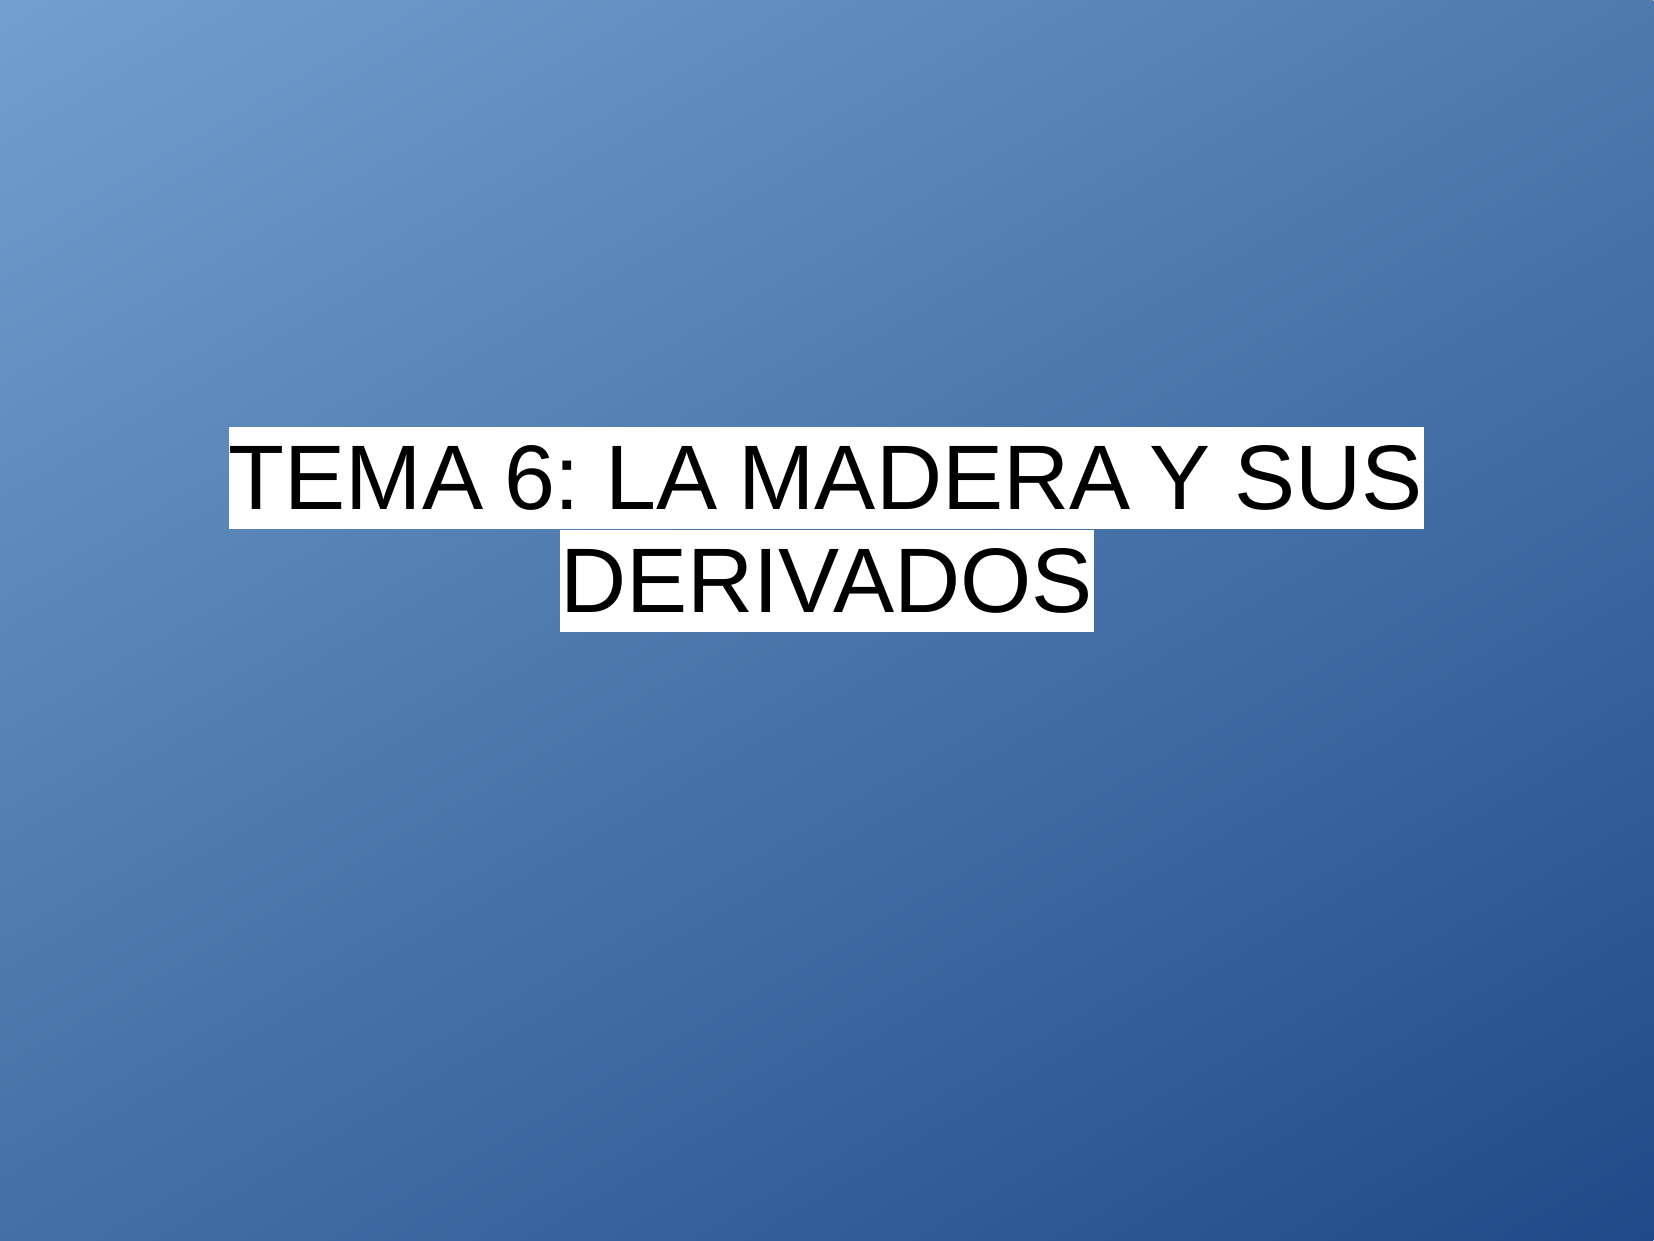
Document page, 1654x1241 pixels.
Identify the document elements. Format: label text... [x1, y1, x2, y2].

subtitle TEMA 6: LA MADERA Y SUS DERIVADOS [82, 49, 1571, 1010]
